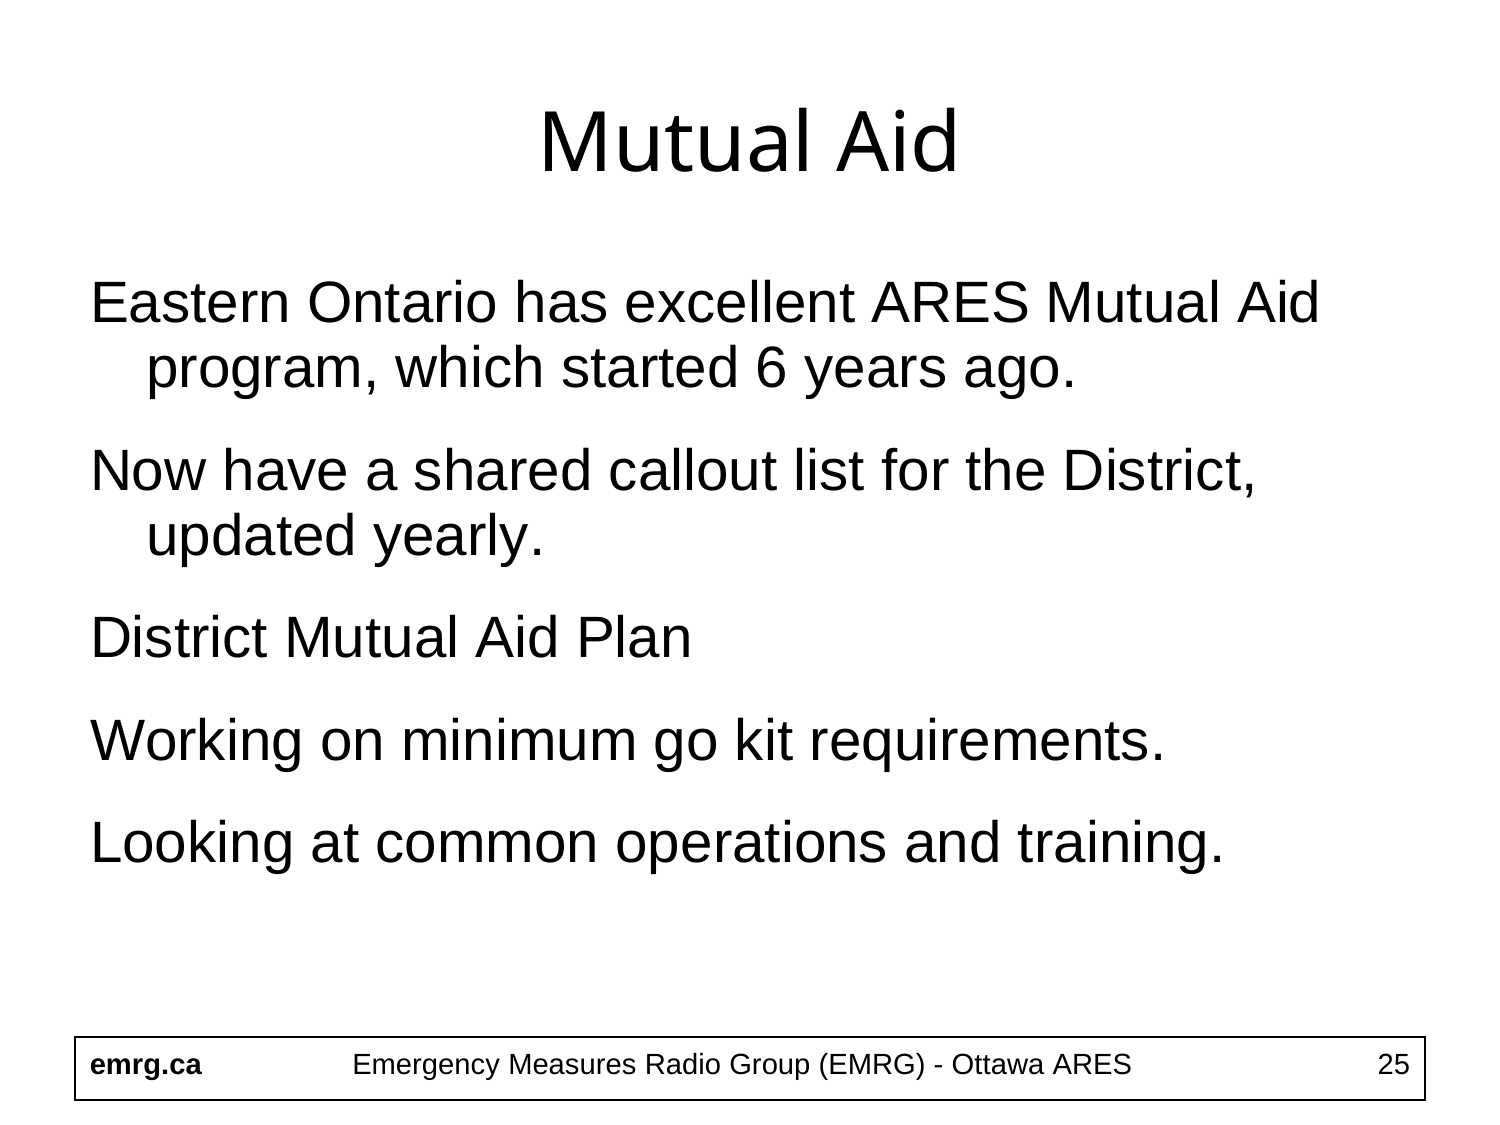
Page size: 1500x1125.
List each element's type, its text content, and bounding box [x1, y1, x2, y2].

text_box Emergency Measures Radio Group (EMRG) - Ottawa ARES [247, 1037, 1238, 1103]
title Mutual Aid [75, 45, 1426, 233]
list Eastern Ontario has excellent ARES Mutual Aid program, which started 6 years ago. Now have a shared callout list for the District, updated yearly. District Mutual Aid Plan Working on minimum go kit requirements. Looking at common operations and training. [75, 262, 1426, 1006]
text_box <number> [1246, 1037, 1426, 1103]
